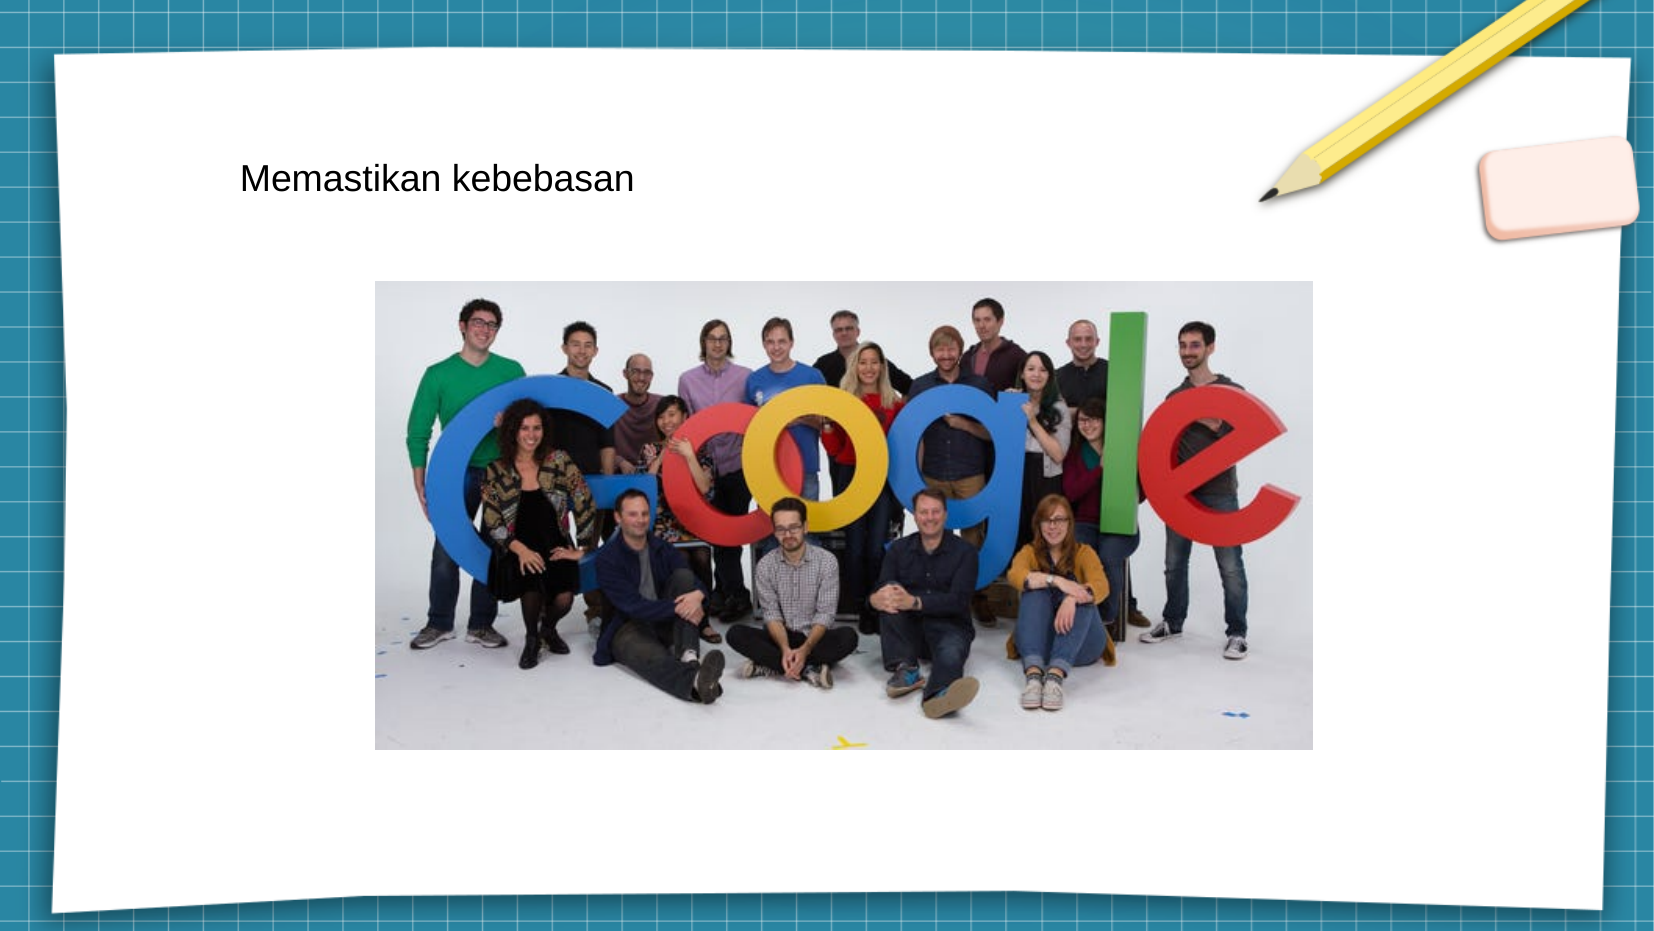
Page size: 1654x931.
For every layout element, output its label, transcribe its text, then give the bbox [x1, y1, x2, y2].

text_box Memastikan kebebasan [225, 150, 676, 249]
picture [0, 0, 1654, 931]
